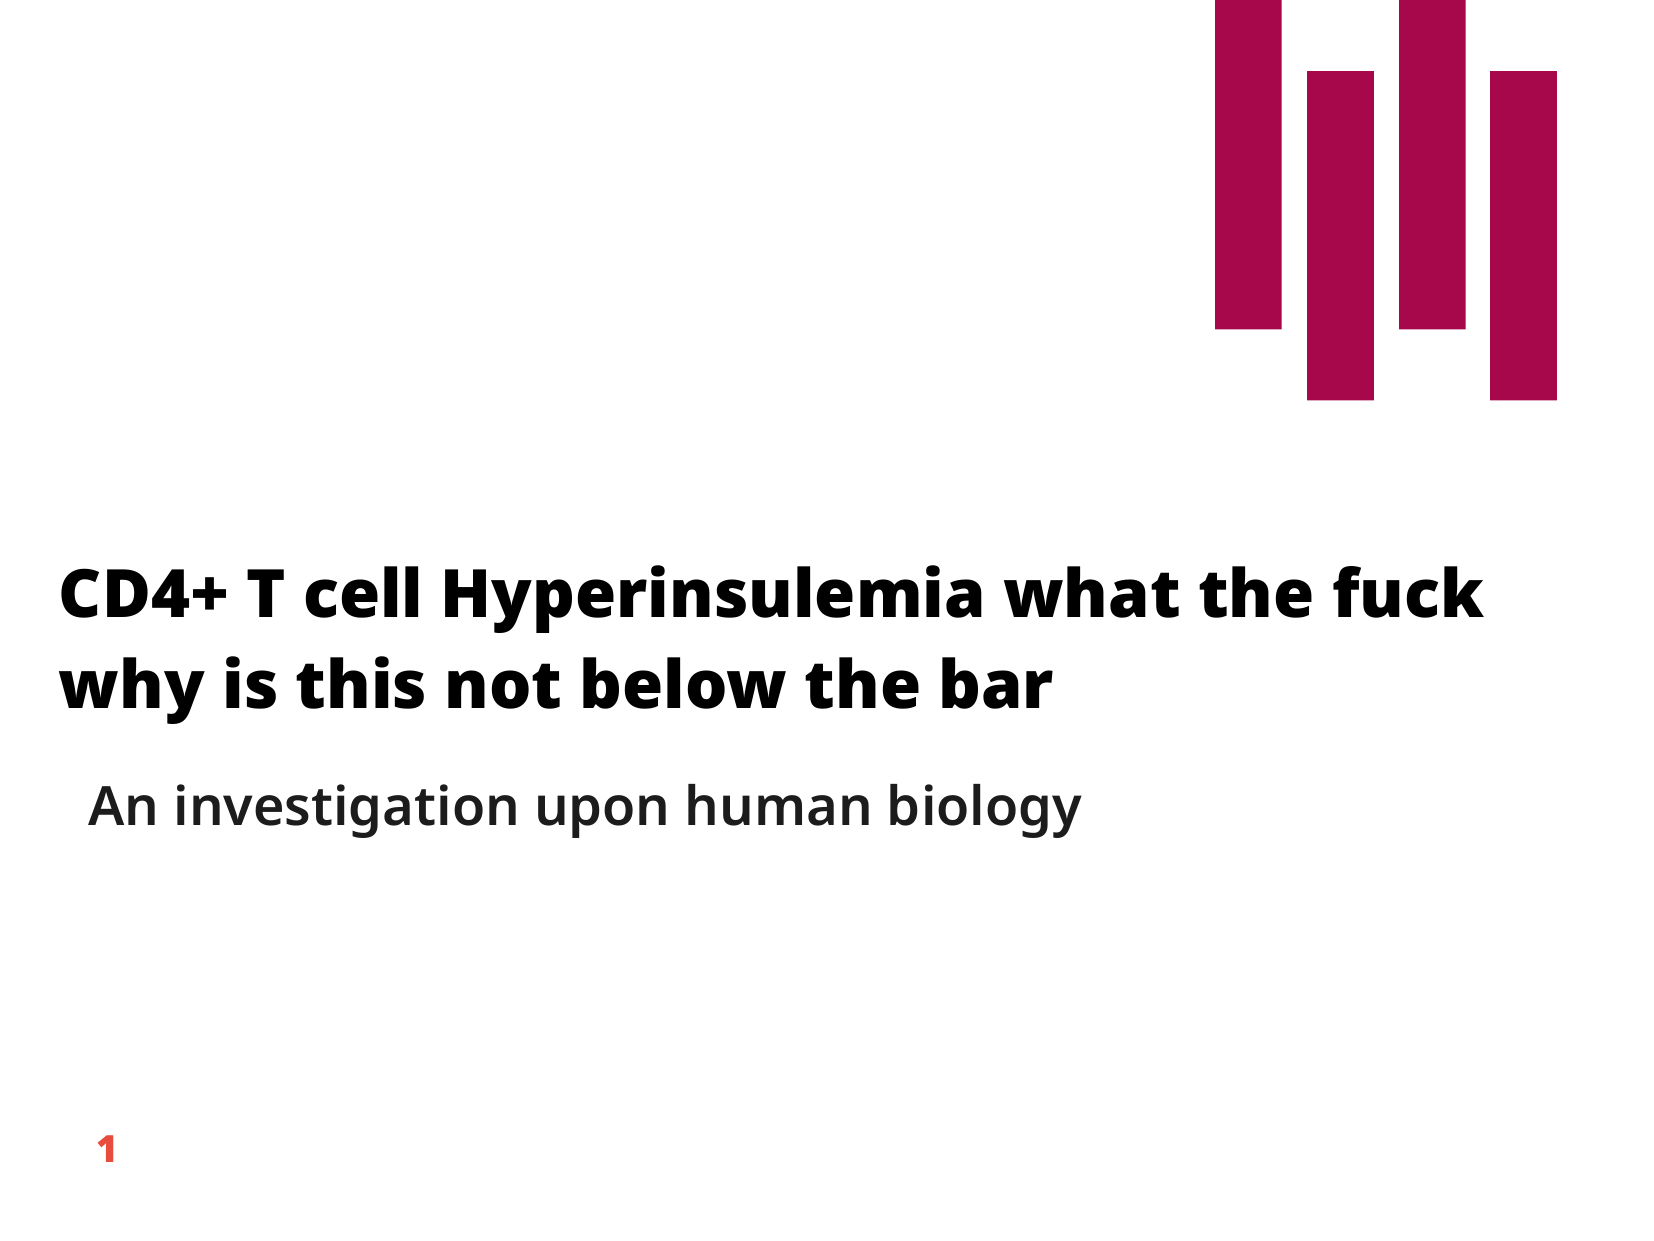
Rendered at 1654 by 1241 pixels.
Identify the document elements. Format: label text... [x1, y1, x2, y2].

title CD4+ T cell Hyperinsulemia what the fuck why is this not below the bar [59, 546, 1595, 694]
list An investigation upon human biology [88, 767, 1595, 1182]
